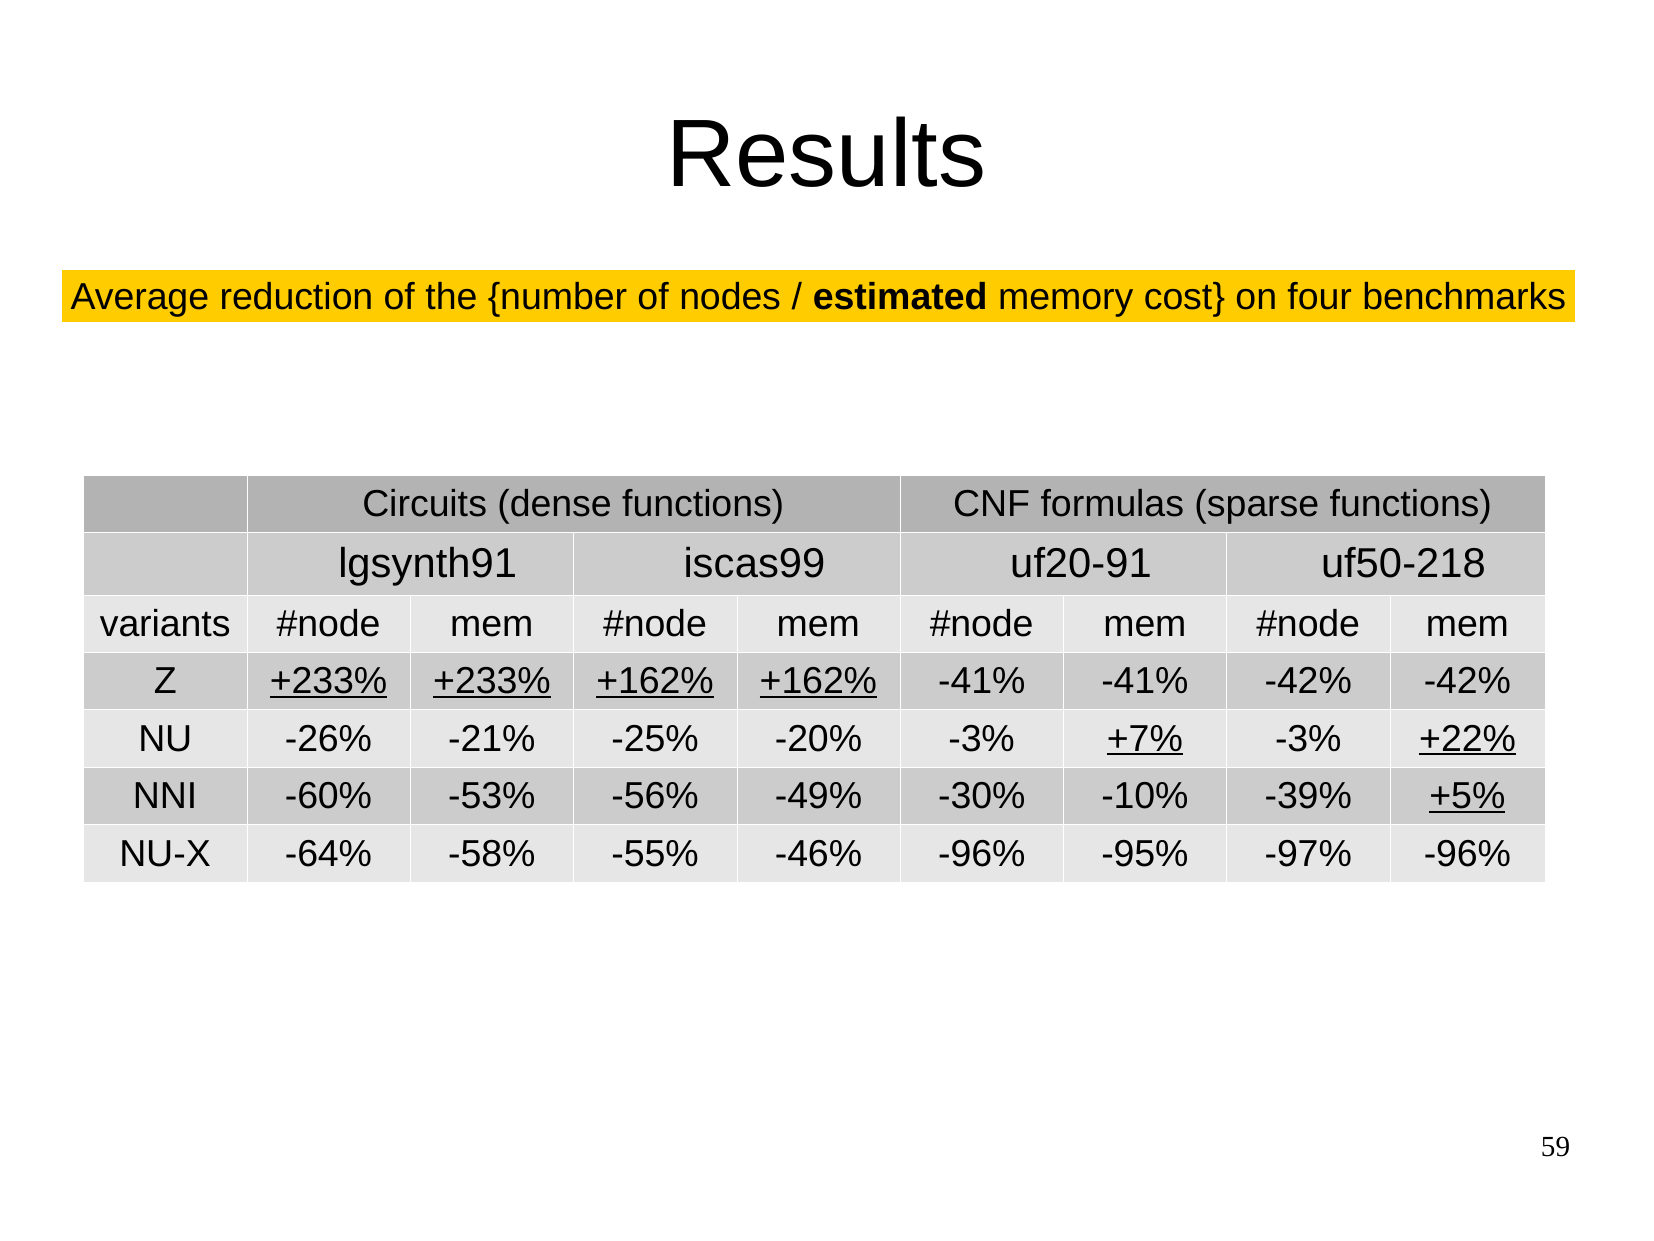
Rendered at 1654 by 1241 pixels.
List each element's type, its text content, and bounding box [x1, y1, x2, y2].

table_cell mem [1391, 596, 1545, 652]
table_cell -56% [574, 768, 737, 824]
table_cell +162% [574, 653, 737, 709]
table_cell -21% [411, 710, 573, 767]
table_cell uf50-218 [1227, 533, 1545, 595]
table_cell -3% [901, 710, 1063, 767]
table_cell variants [84, 596, 247, 652]
table_cell +233% [248, 653, 410, 709]
table_cell -26% [248, 710, 410, 767]
table_cell +7% [1064, 710, 1226, 767]
table_cell NU-X [84, 825, 247, 882]
table_cell mem [1064, 596, 1226, 652]
table_cell -49% [738, 768, 900, 824]
table_header [84, 476, 247, 532]
table_cell #node [901, 596, 1063, 652]
table_header Circuits (dense functions) [248, 476, 900, 532]
table_cell -96% [901, 825, 1063, 882]
table_cell Z [84, 653, 247, 709]
table_cell -3% [1227, 710, 1390, 767]
table_cell -41% [901, 653, 1063, 709]
table_cell -95% [1064, 825, 1226, 882]
table_cell -41% [1064, 653, 1226, 709]
table_cell NNI [84, 768, 247, 824]
table_cell -39% [1227, 768, 1390, 824]
table_cell -53% [411, 768, 573, 824]
table_cell -42% [1227, 653, 1390, 709]
table_cell mem [411, 596, 573, 652]
table_cell #node [248, 596, 410, 652]
table_header CNF formulas (sparse functions) [901, 476, 1545, 532]
table_cell -20% [738, 710, 900, 767]
table_cell -55% [574, 825, 737, 882]
table_cell #node [1227, 596, 1390, 652]
table_cell #node [574, 596, 737, 652]
table_cell -64% [248, 825, 410, 882]
table_cell iscas99 [574, 533, 900, 595]
table_cell +5% [1391, 768, 1545, 824]
table_cell -46% [738, 825, 900, 882]
table_cell lgsynth91 [248, 533, 573, 595]
title Results [82, 49, 1571, 257]
table_cell uf20-91 [901, 533, 1226, 595]
table_cell -42% [1391, 653, 1545, 709]
table_cell mem [738, 596, 900, 652]
table_cell -25% [574, 710, 737, 767]
table_cell -10% [1064, 768, 1226, 824]
table_cell -96% [1391, 825, 1545, 882]
table_cell -60% [248, 768, 410, 824]
table_cell +233% [411, 653, 573, 709]
table_cell -97% [1227, 825, 1390, 882]
table_cell +162% [738, 653, 900, 709]
text_box Average reduction of the {number of nodes / estimated memory cost} on four benchmarks [62, 270, 1575, 322]
table_cell NU [84, 710, 247, 767]
table_cell [84, 533, 247, 595]
table_cell +22% [1391, 710, 1545, 767]
table_cell -58% [411, 825, 573, 882]
table_cell -30% [901, 768, 1063, 824]
